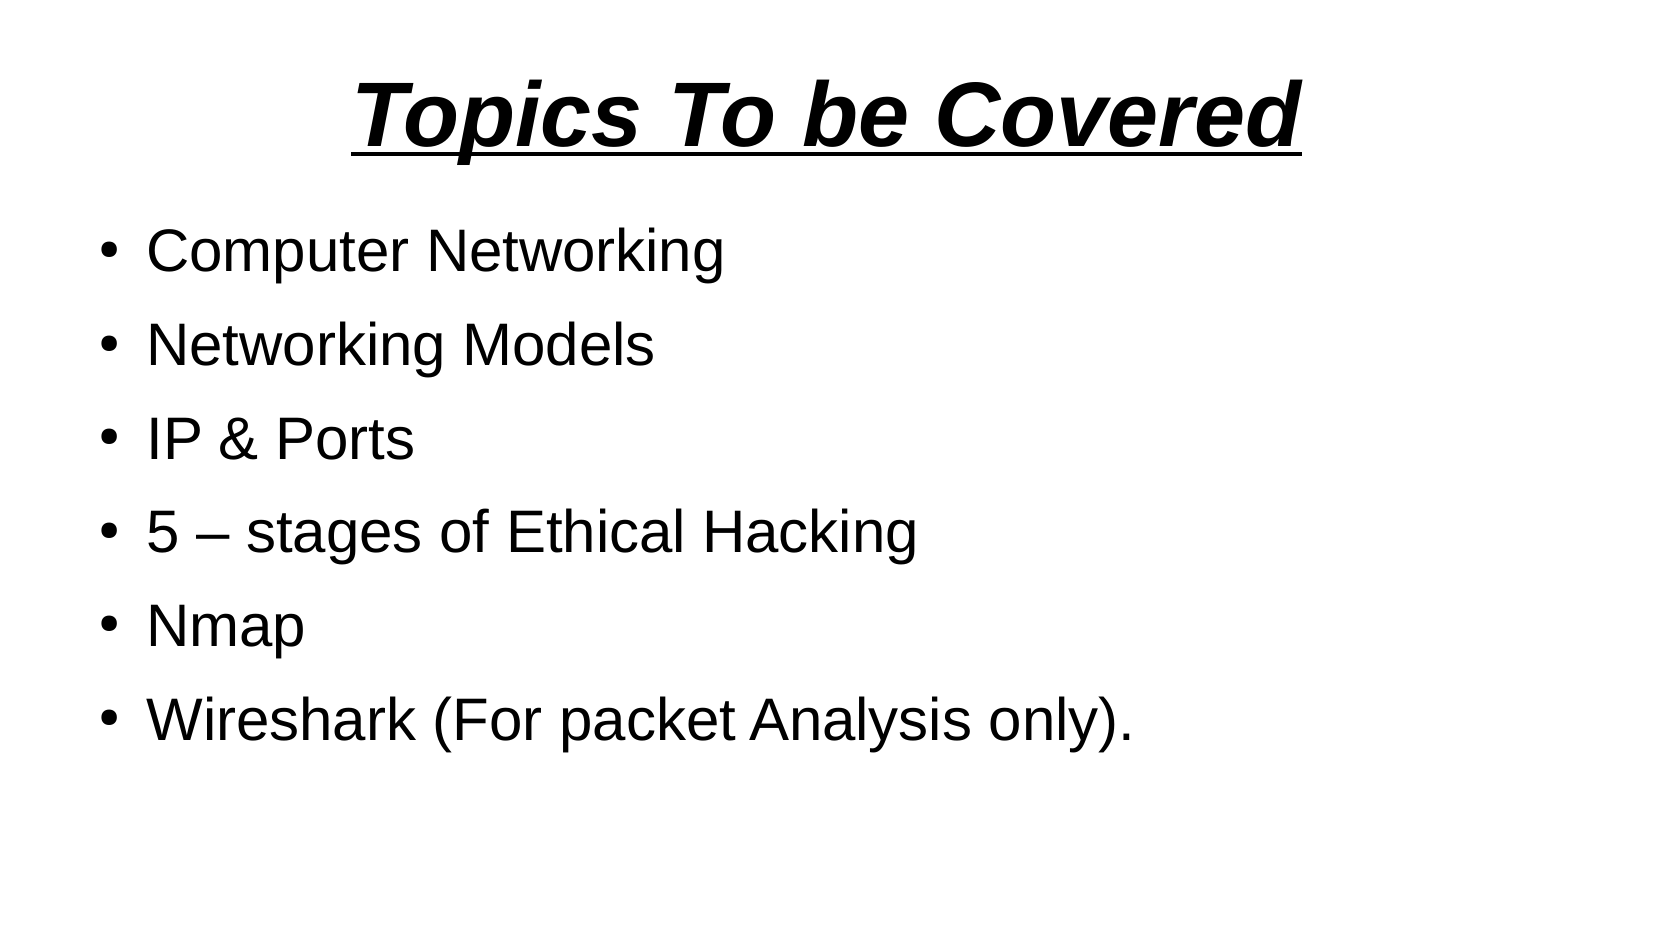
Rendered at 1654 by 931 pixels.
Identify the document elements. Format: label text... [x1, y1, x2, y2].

list Computer Networking Networking Models IP & Ports 5 – stages of Ethical Hacking Nmap Wireshark (For packet Analysis only). [82, 217, 1571, 758]
title Topics To be Covered [82, 37, 1571, 193]
